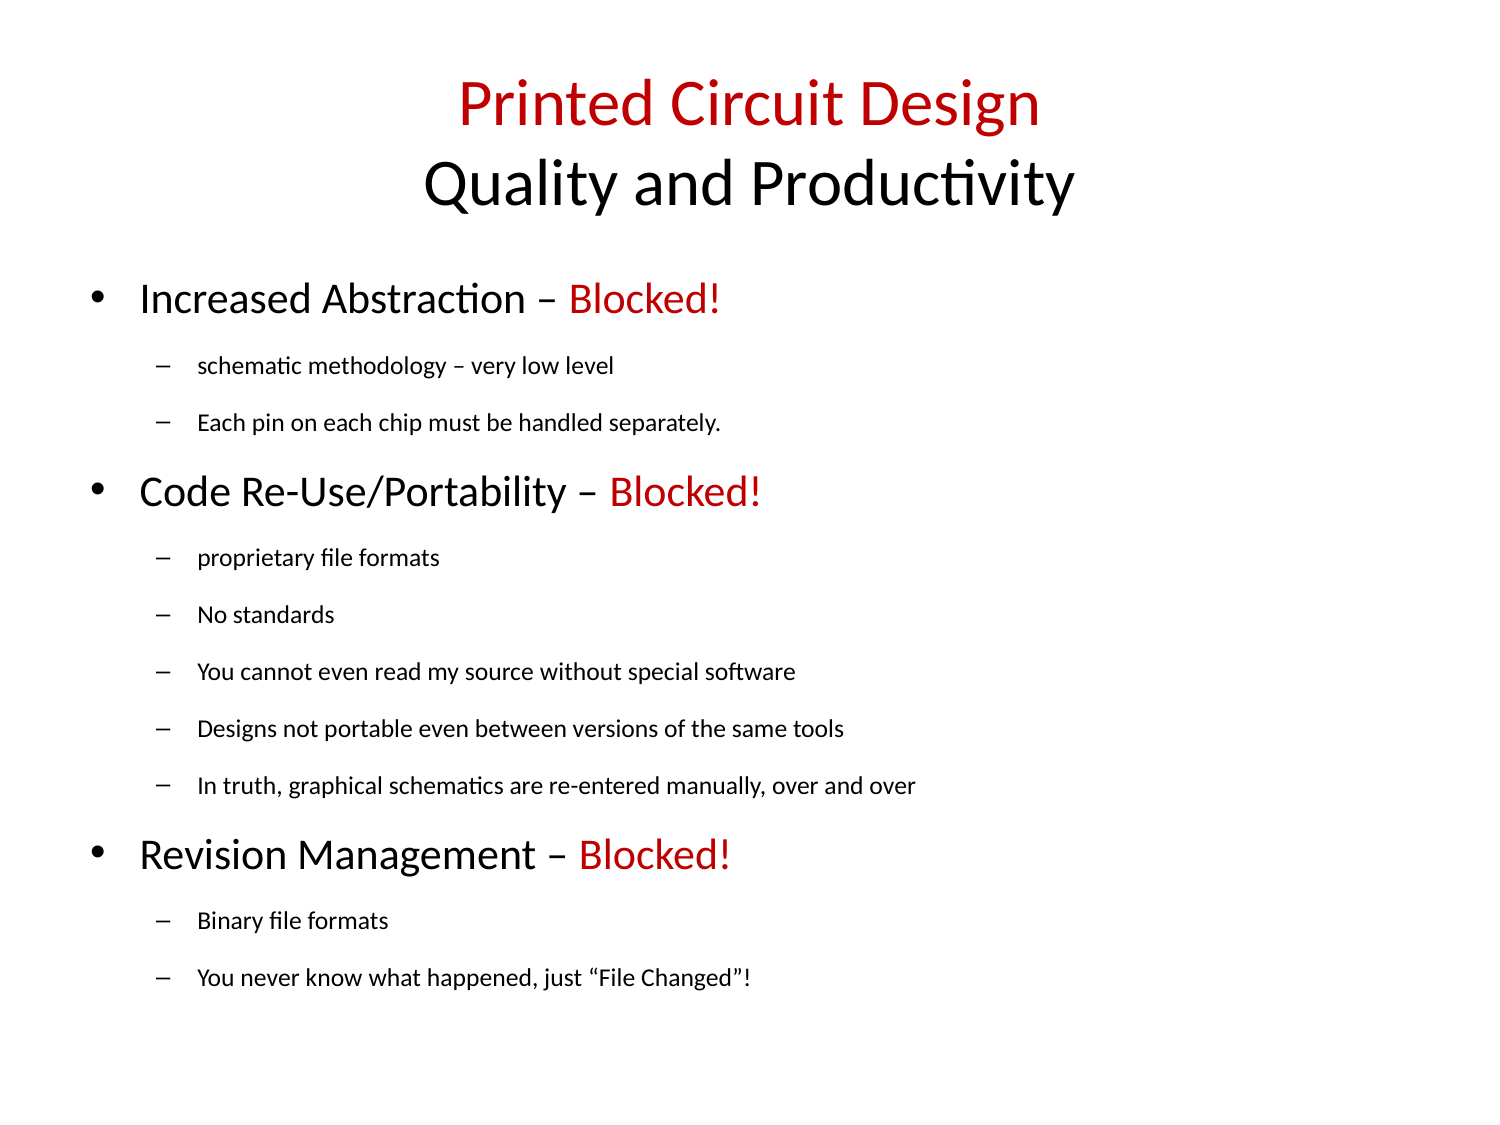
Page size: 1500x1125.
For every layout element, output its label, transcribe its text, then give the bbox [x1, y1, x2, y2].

title Printed Circuit Design Quality and Productivity [75, 45, 1425, 233]
list Increased Abstraction – Blocked! schematic methodology – very low level Each pin on each chip must be handled separately. Code Re-Use/Portability – Blocked! proprietary file formats No standards You cannot even read my source without special software Designs not portable even between versions of the same tools In truth, graphical schematics are re-entered manually, over and over Revision Management – Blocked! Binary file formats You never know what happened, just “File Changed”! [75, 262, 1425, 1005]
